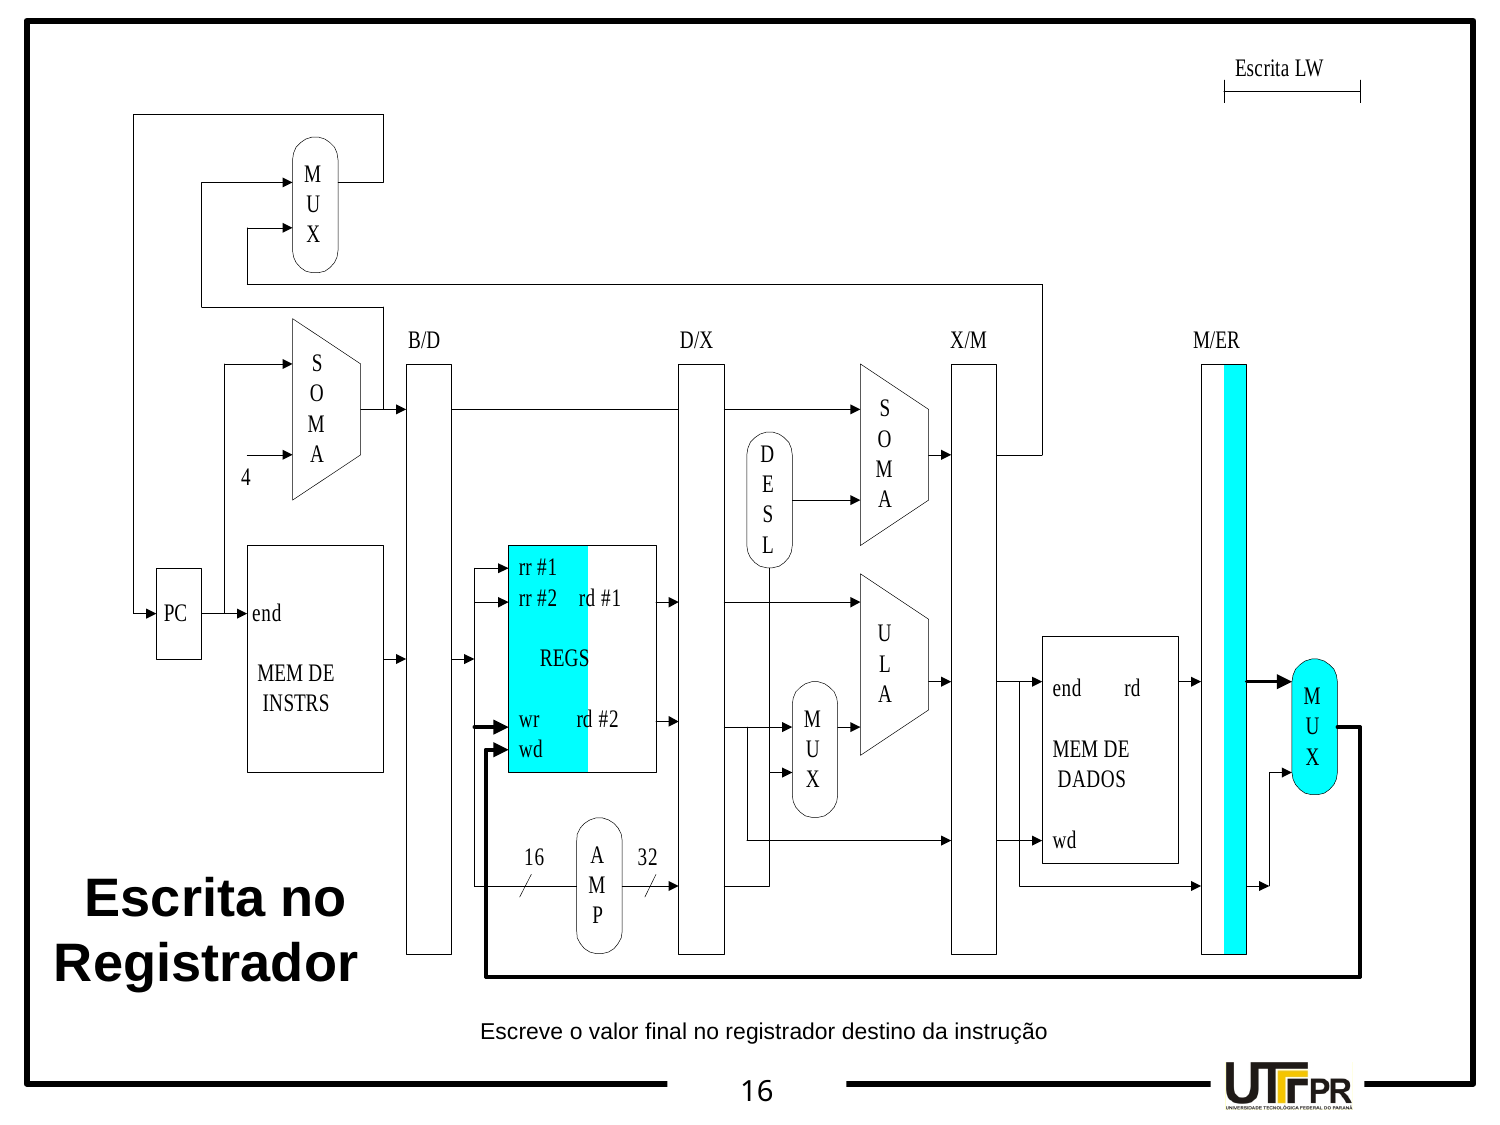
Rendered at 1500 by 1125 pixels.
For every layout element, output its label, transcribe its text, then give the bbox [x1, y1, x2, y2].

list Escreve o valor final no registrador destino da instrução [104, 1012, 1424, 1056]
title Escrita no Registrador [37, 849, 375, 1000]
picture [1225, 1062, 1353, 1110]
chart [79, 47, 1420, 1008]
